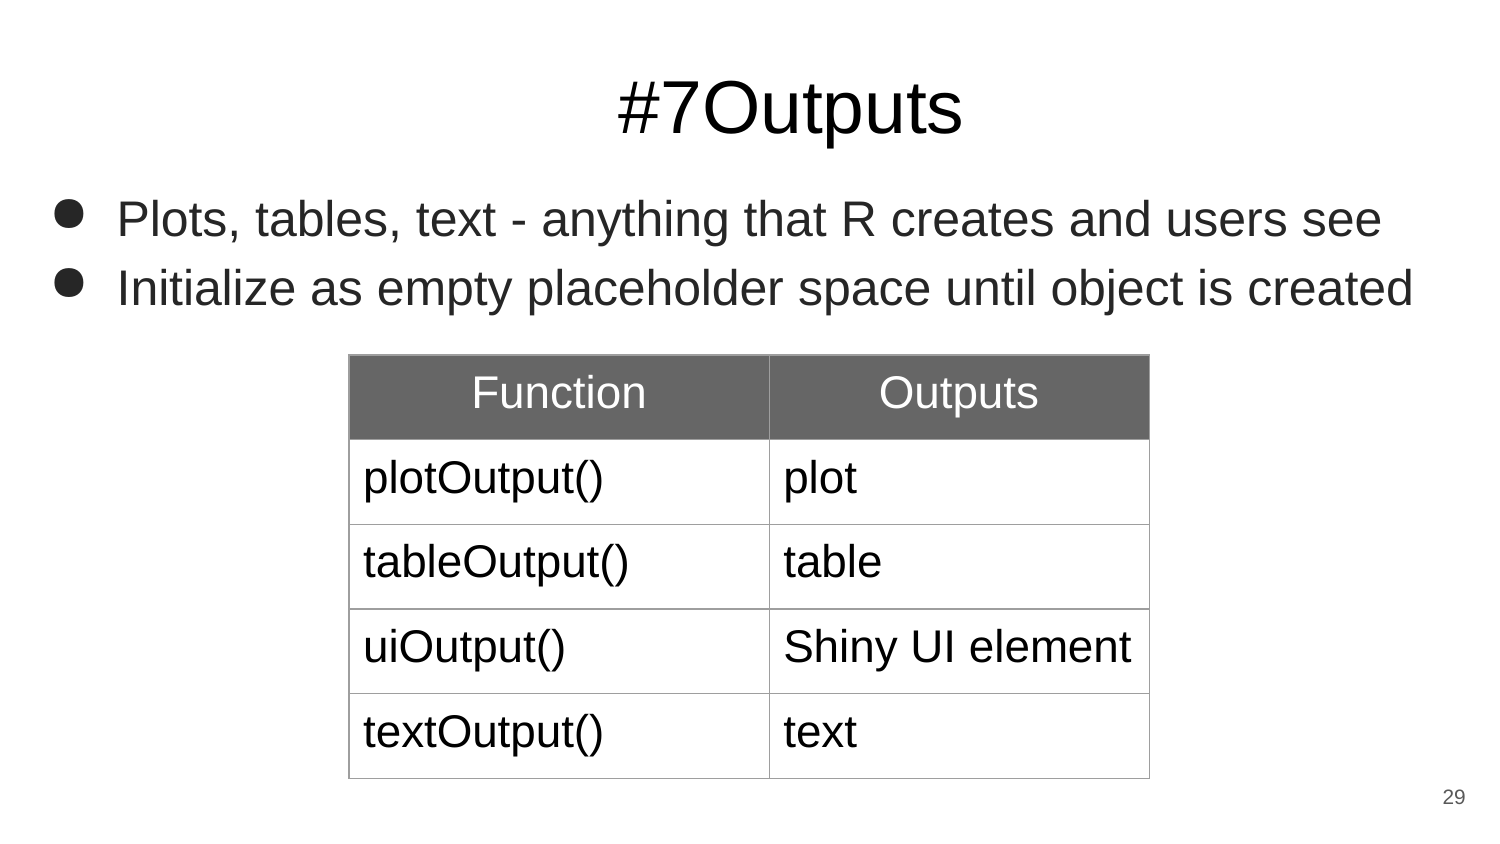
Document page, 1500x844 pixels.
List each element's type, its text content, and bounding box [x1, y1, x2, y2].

table_cell table [770, 525, 1149, 608]
table_header Function [350, 356, 769, 439]
table_cell text [770, 694, 1149, 778]
table_cell Shiny UI element [770, 610, 1149, 693]
slide_number <number> [1438, 783, 1470, 844]
text_box Plots, tables, text - anything that R creates and users see Initialize as empty placeholder space until object is created [47, 176, 1418, 316]
table_cell tableOutput() [350, 525, 769, 608]
table_cell plotOutput() [350, 440, 769, 524]
table_header Outputs [770, 356, 1149, 439]
table_cell textOutput() [350, 694, 769, 778]
table_cell uiOutput() [350, 610, 769, 693]
table_cell plot [770, 440, 1149, 524]
title #7Outputs [616, 56, 976, 176]
